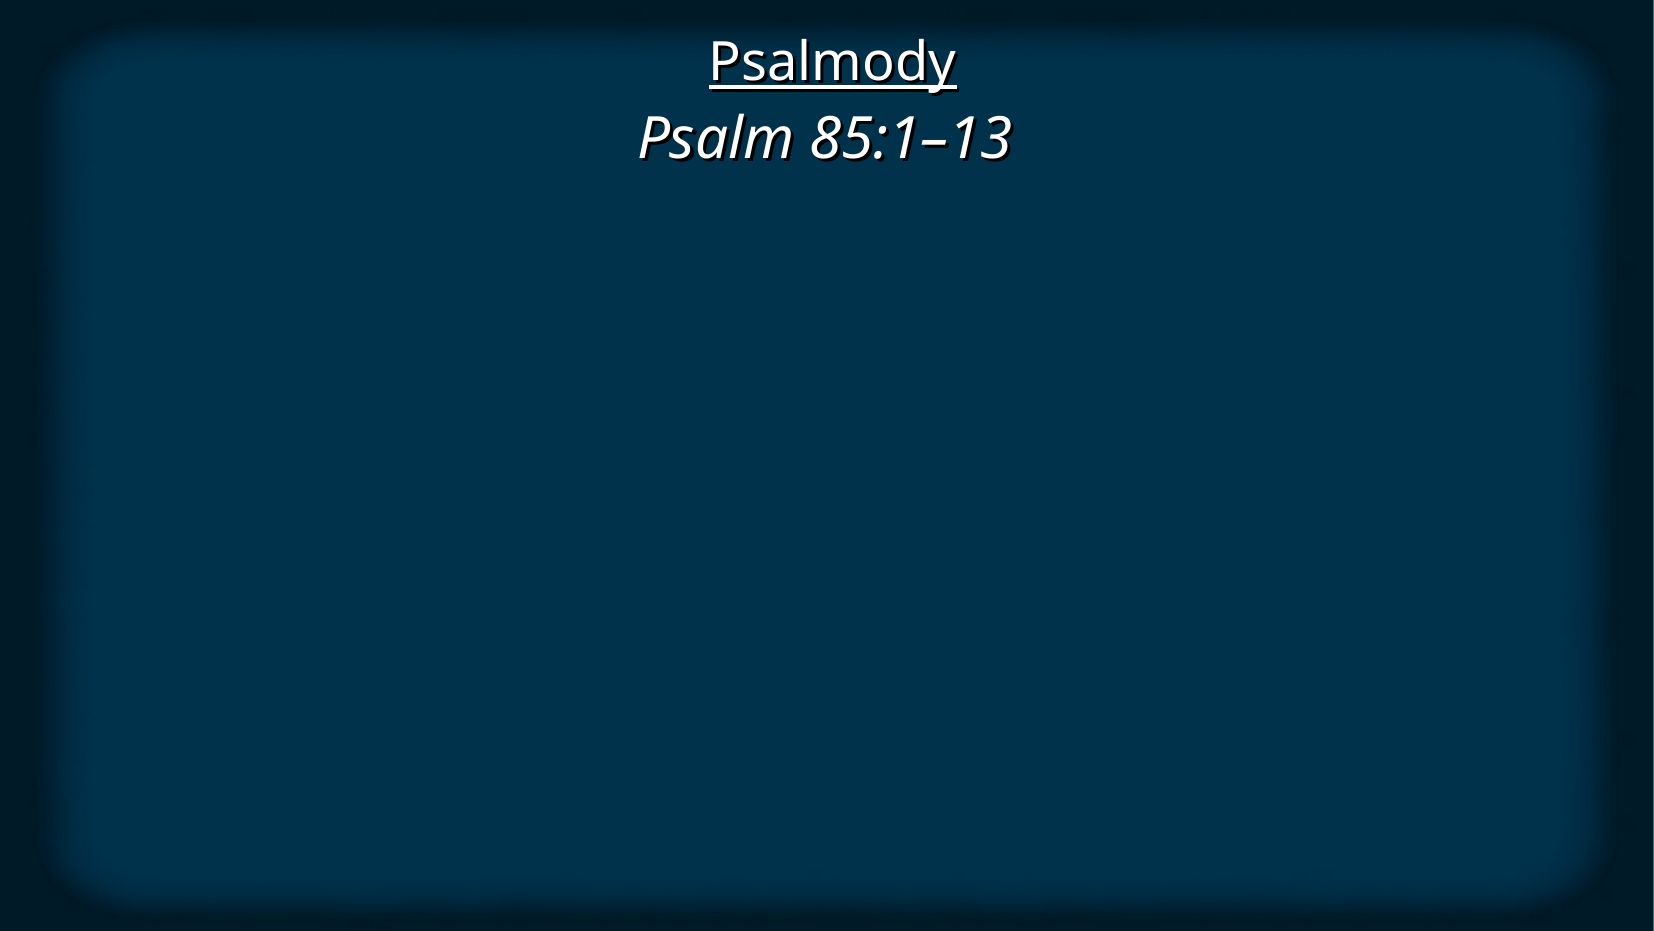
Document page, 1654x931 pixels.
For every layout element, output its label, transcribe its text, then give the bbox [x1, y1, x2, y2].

picture [0, 0, 1654, 931]
text_box Psalmody Psalm 85:1–13 [90, 15, 1576, 179]
